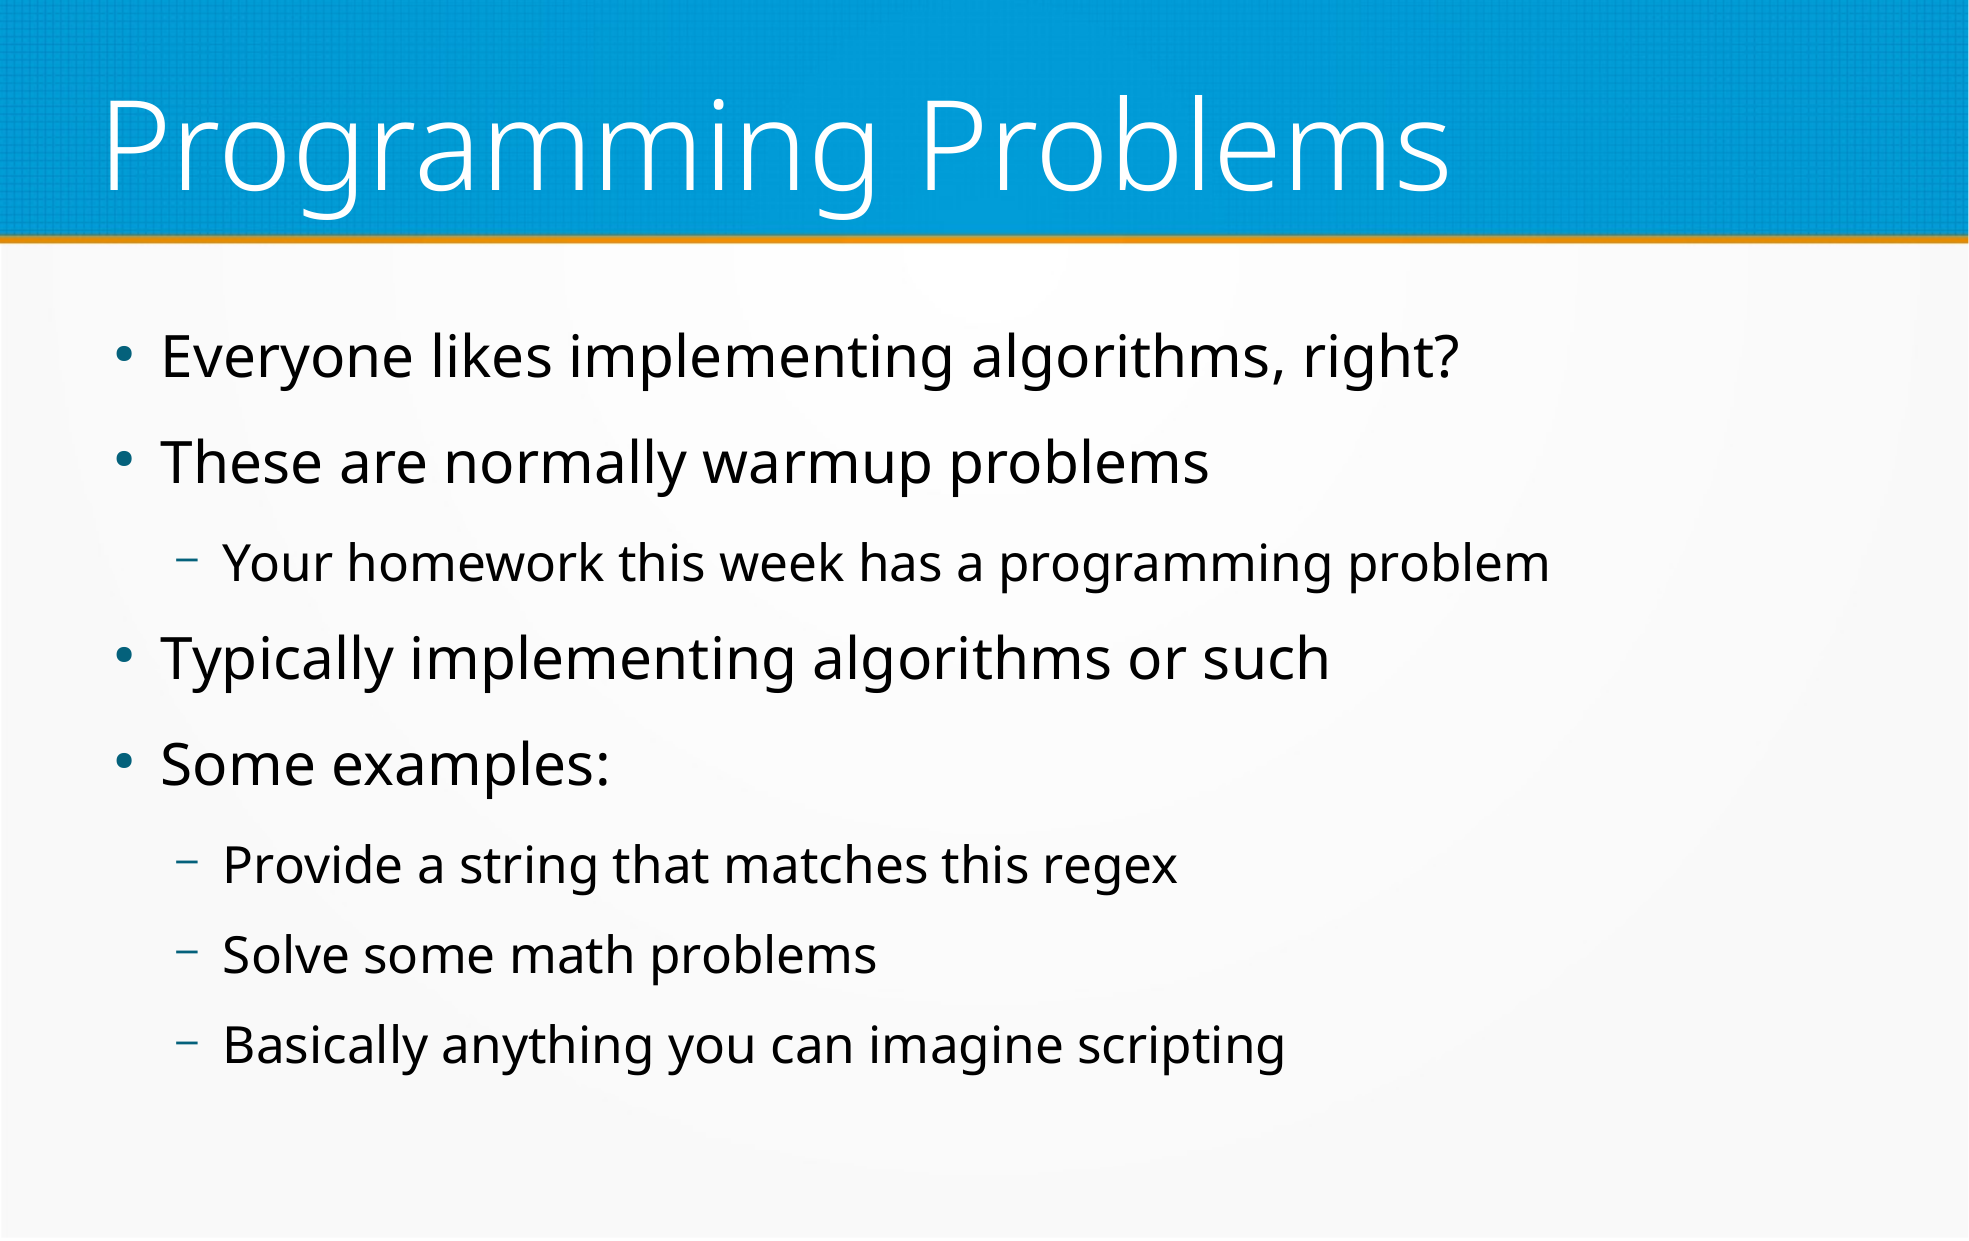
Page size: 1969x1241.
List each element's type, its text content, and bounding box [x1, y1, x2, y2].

picture [0, 233, 1969, 1241]
list Everyone likes implementing algorithms, right? These are normally warmup problems Your homework this week has a programming problem Typically implementing algorithms or such Some examples: Provide a string that matches this regex Solve some math problems Basically anything you can imagine scripting [98, 315, 1861, 1081]
title Programming Problems [98, 19, 1870, 227]
